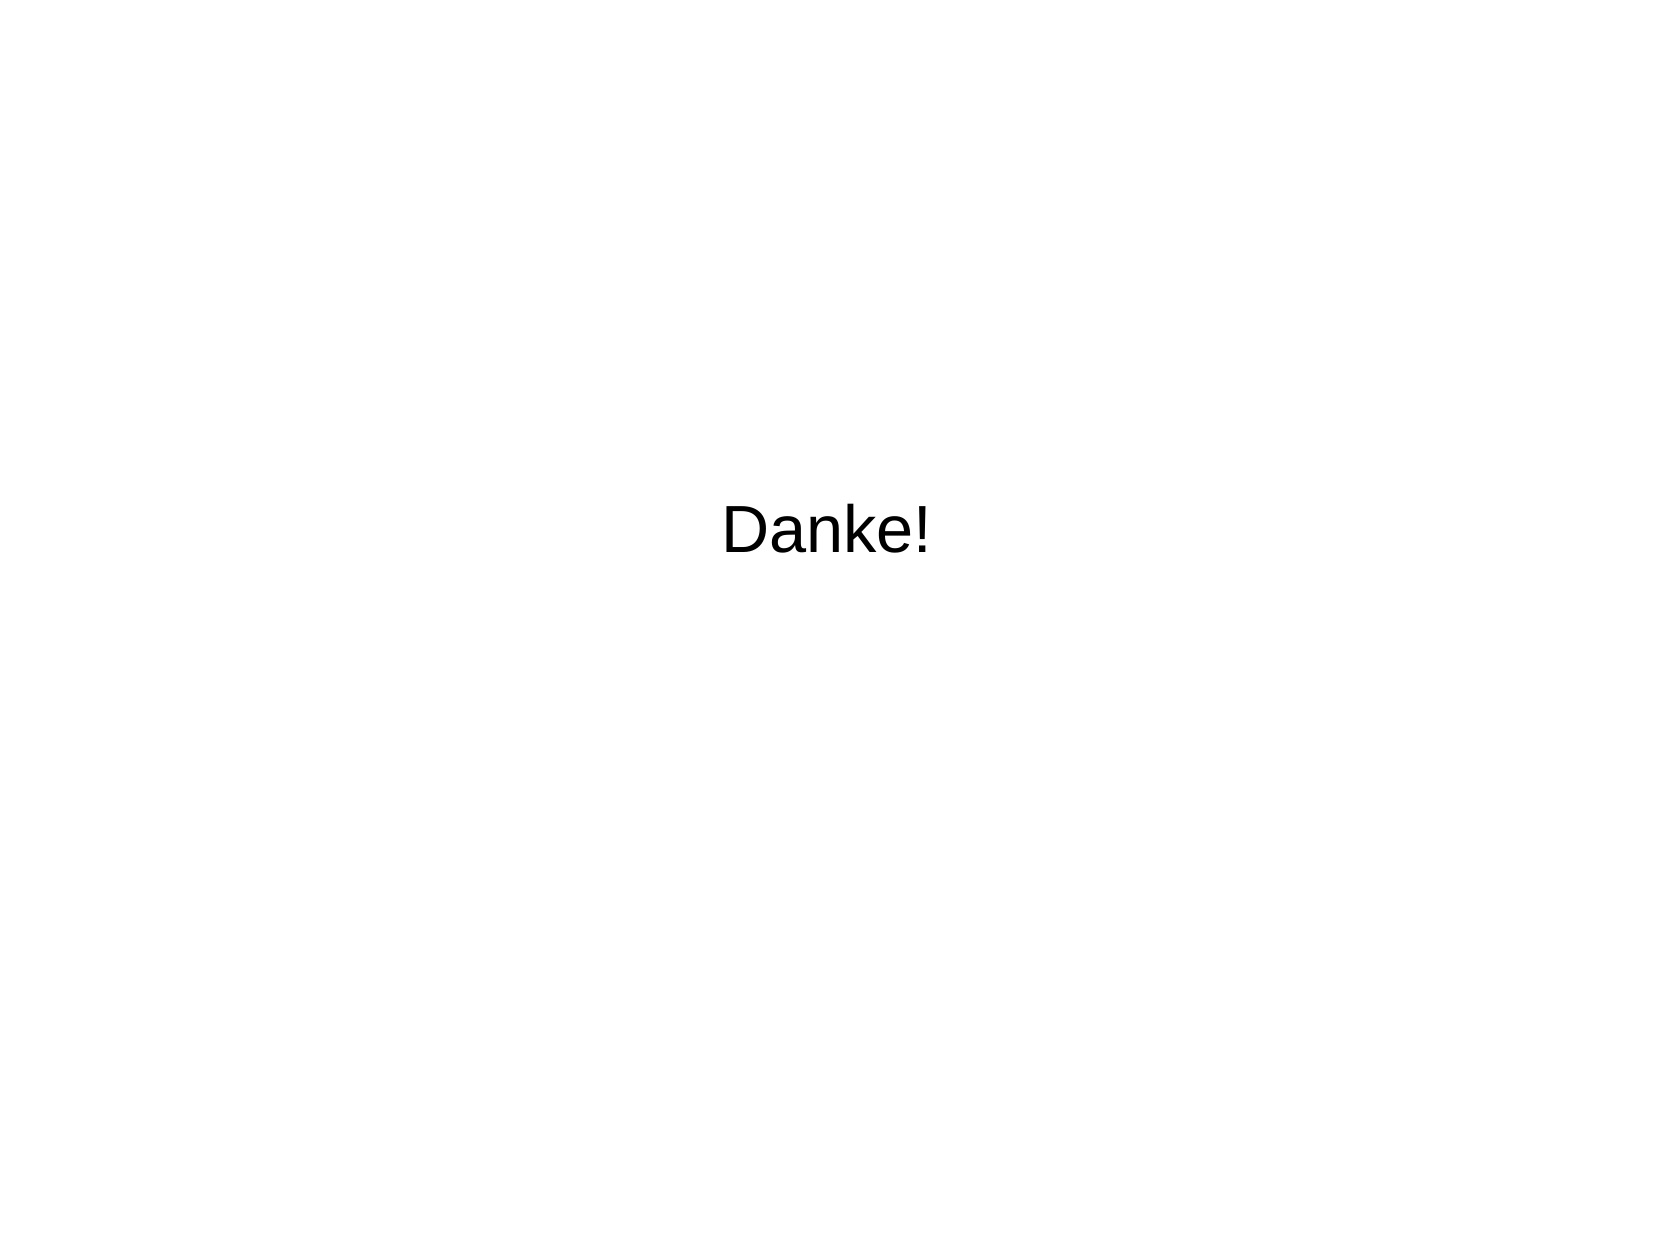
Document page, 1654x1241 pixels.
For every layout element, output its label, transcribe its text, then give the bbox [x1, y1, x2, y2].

subtitle Danke! [82, 49, 1571, 1010]
